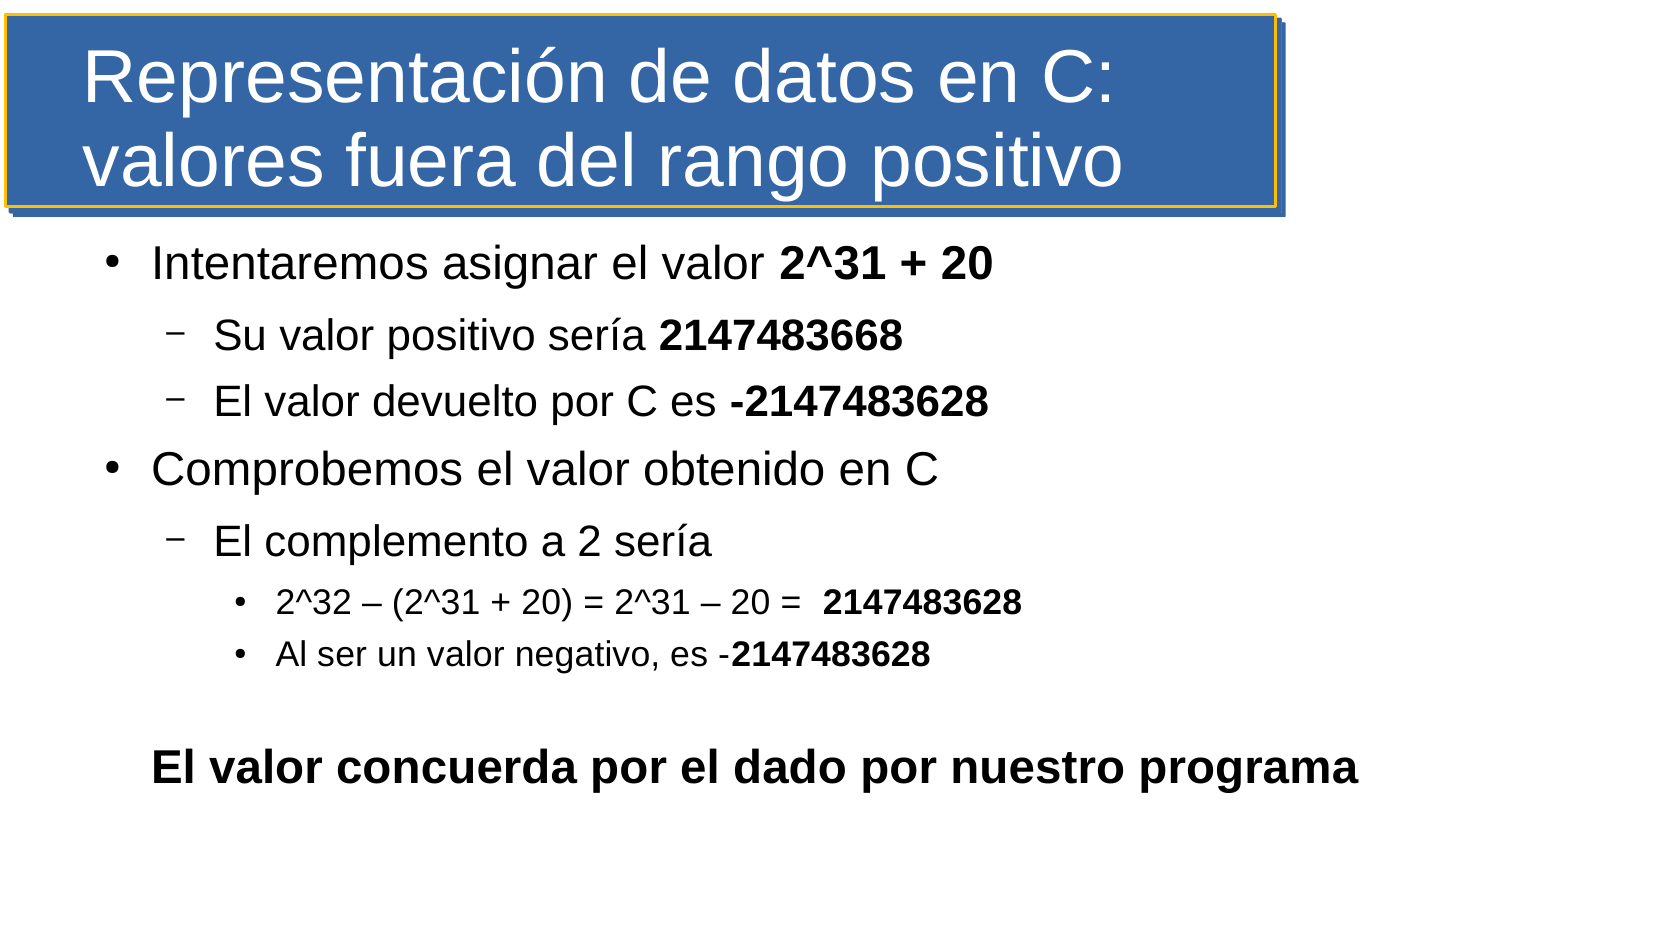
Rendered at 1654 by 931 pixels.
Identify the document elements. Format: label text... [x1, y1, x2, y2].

list Intentaremos asignar el valor 2^31 + 20 Su valor positivo sería 2147483668 El valor devuelto por C es -2147483628 Comprobemos el valor obtenido en C El complemento a 2 sería 2^32 – (2^31 + 20) = 2^31 – 20 = 2147483628 Al ser un valor negativo, es -2147483628 El valor concuerda por el dado por nuestro programa [88, 236, 1565, 798]
title Representación de datos en C: valores fuera del rango positivo [82, 34, 1235, 203]
